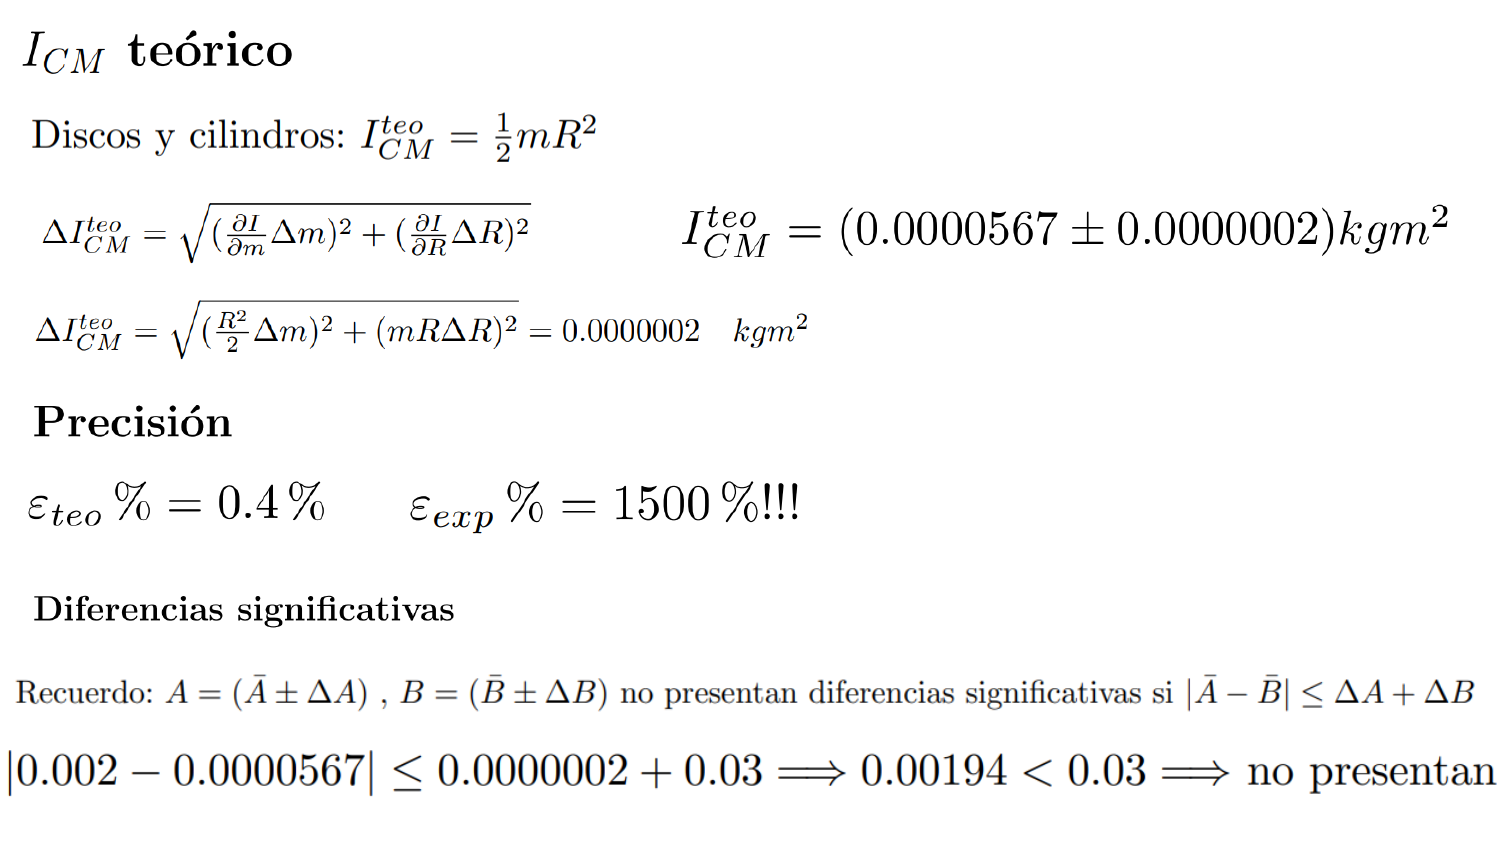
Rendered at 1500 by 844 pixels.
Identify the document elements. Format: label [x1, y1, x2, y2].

picture [19, 16, 301, 87]
picture [34, 190, 542, 273]
picture [19, 97, 613, 180]
picture [11, 665, 1489, 720]
picture [398, 456, 807, 550]
picture [34, 195, 1453, 366]
picture [19, 585, 458, 630]
picture [24, 478, 333, 543]
picture [24, 392, 238, 452]
picture [0, 748, 1500, 803]
